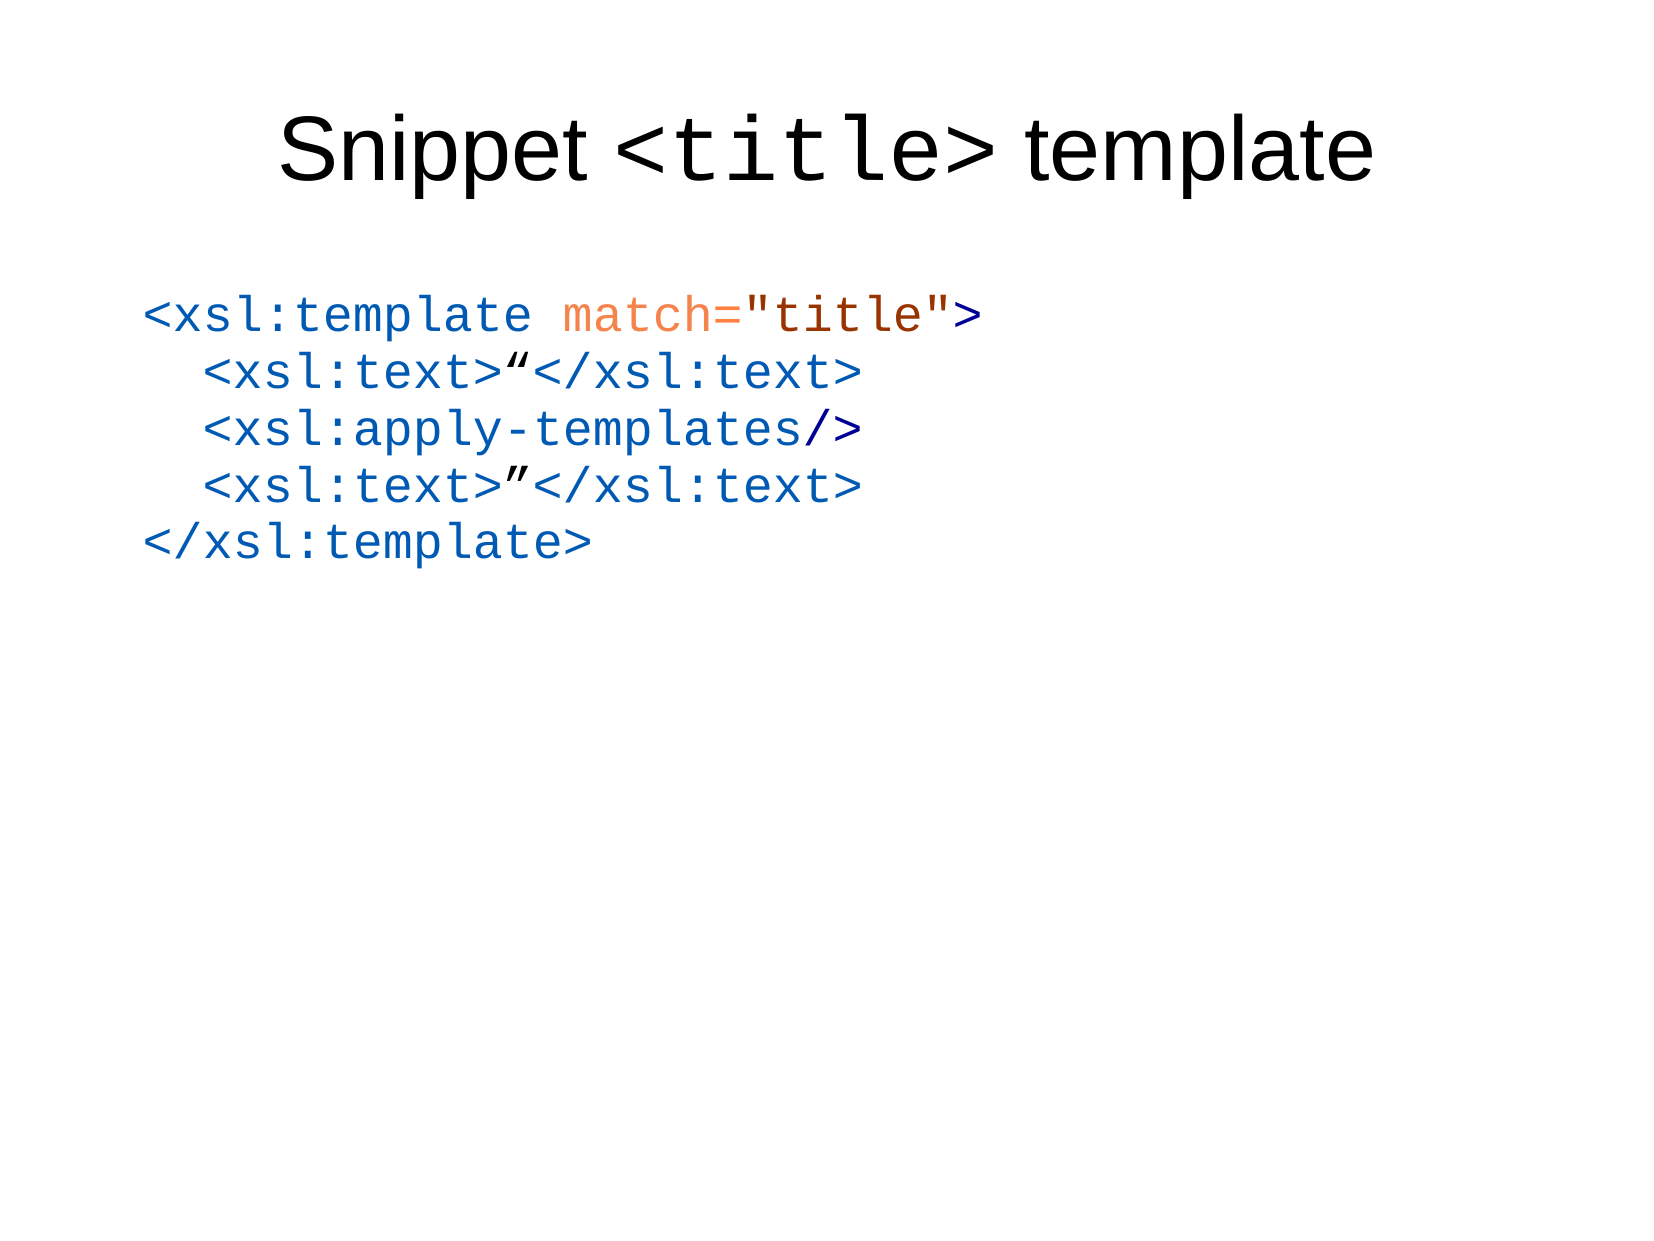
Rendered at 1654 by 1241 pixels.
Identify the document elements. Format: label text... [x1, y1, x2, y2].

list <xsl:template match="title"> <xsl:text>“</xsl:text> <xsl:apply-templates/> <xsl:text>”</xsl:text> </xsl:template> [82, 290, 1571, 1010]
title Snippet <title> template [82, 49, 1571, 257]
